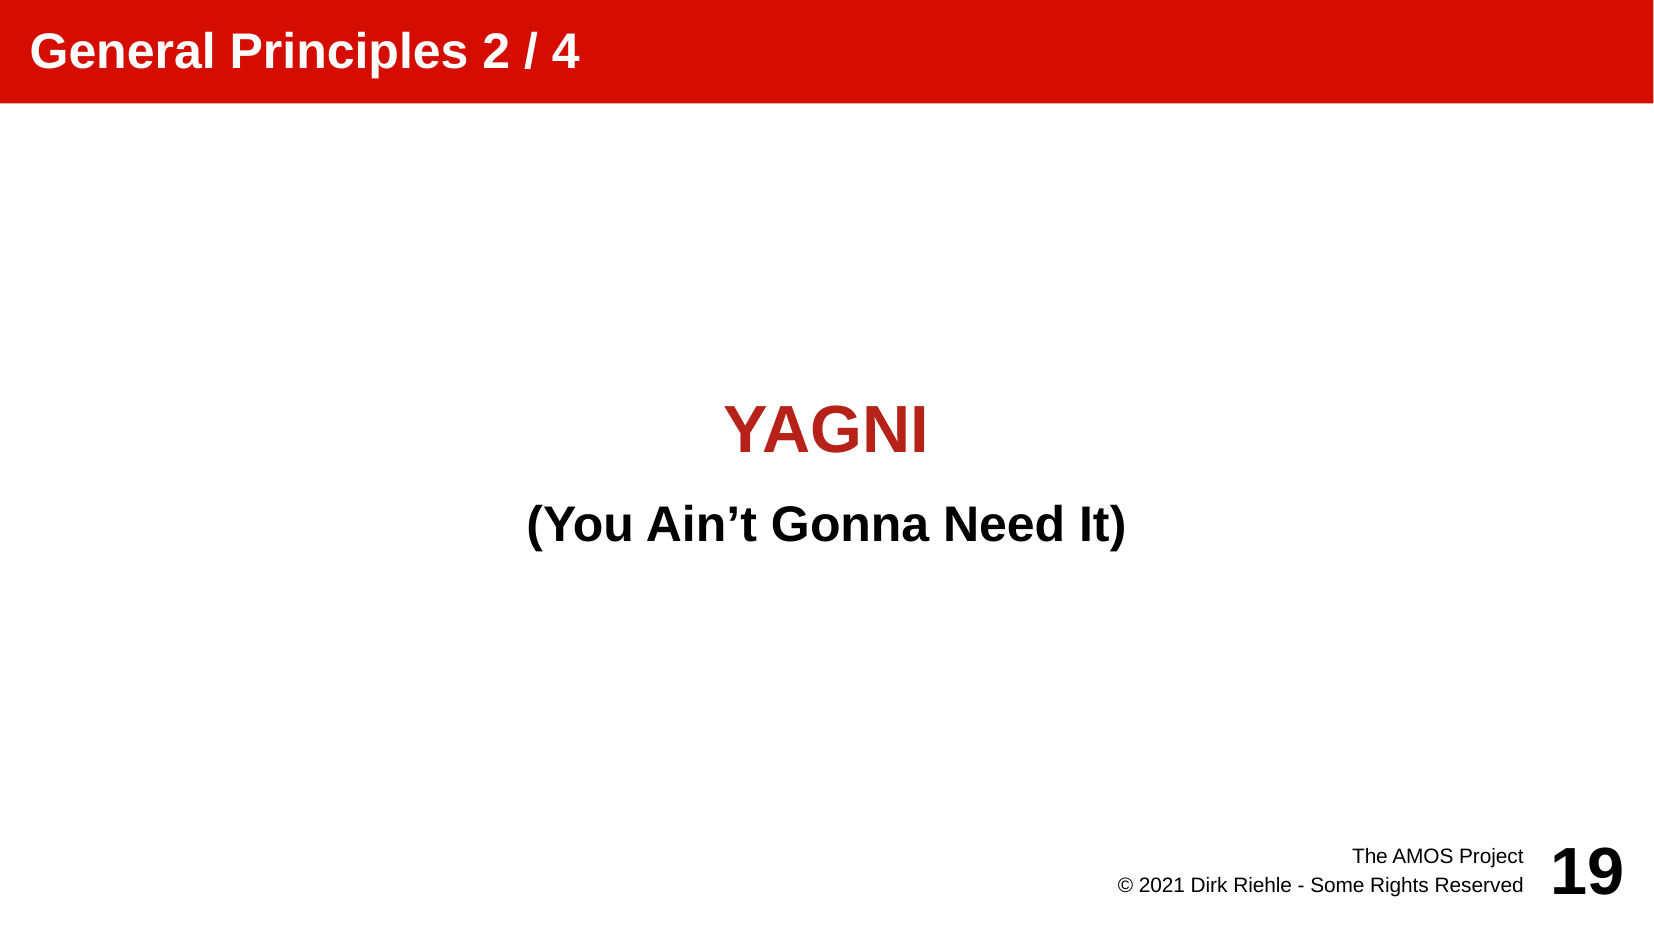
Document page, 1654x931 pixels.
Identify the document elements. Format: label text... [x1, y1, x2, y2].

title General Principles 2 / 4 [0, 0, 1654, 104]
subtitle YAGNI (You Ain’t Gonna Need It) [29, 132, 1625, 813]
